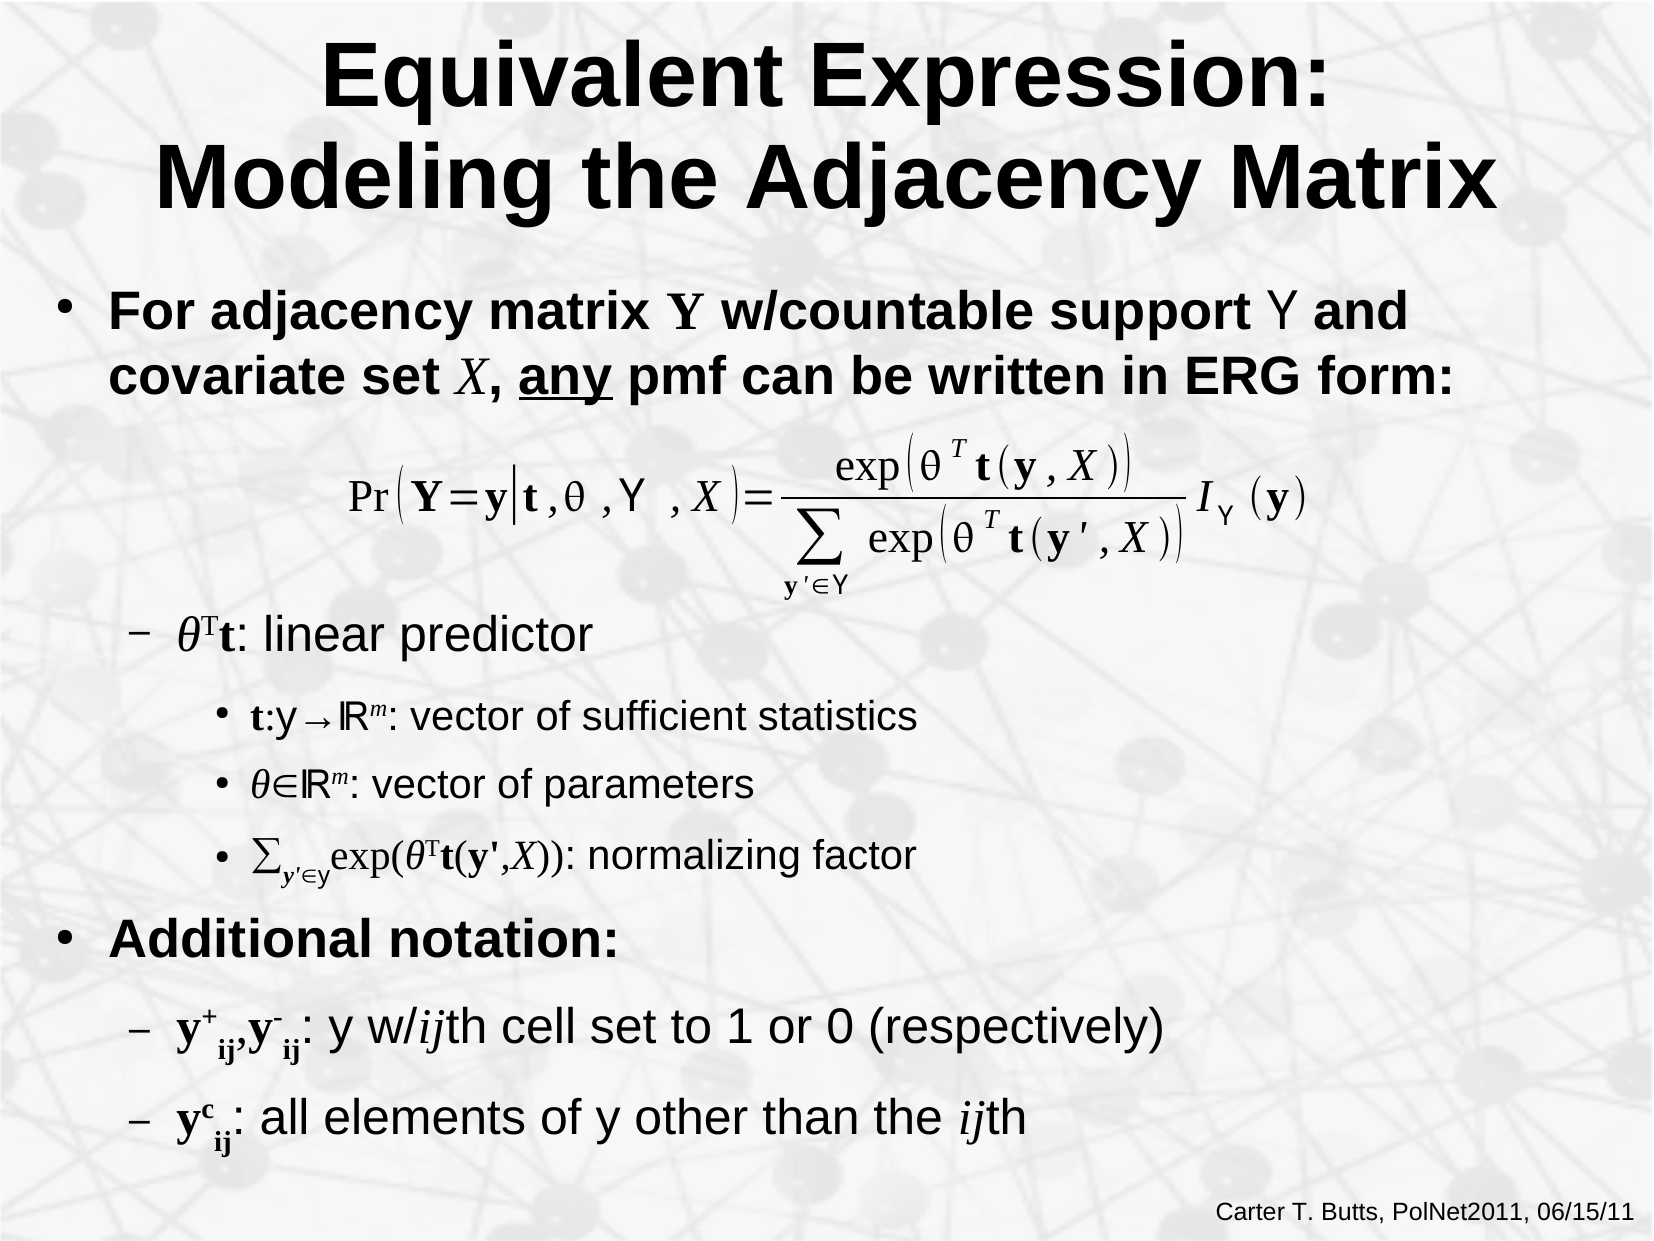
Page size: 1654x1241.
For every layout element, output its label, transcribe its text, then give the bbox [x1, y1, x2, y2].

list For adjacency matrix Y w/countable support Y and covariate set X, any pmf can be written in ERG form: θTt: linear predictor t:y→ℝm: vector of sufficient statistics θ∈ℝm: vector of parameters ∑y'yexp(θTt(y',X)): normalizing factor Additional notation: y+ij,y-ij: y w/ijth cell set to 1 or 0 (respectively) ycij: all elements of y other than the ijth [37, 271, 1614, 1148]
picture [2, 3, 1650, 1239]
chart [340, 430, 1314, 604]
title Equivalent Expression: Modeling the Adjacency Matrix [121, 21, 1534, 230]
